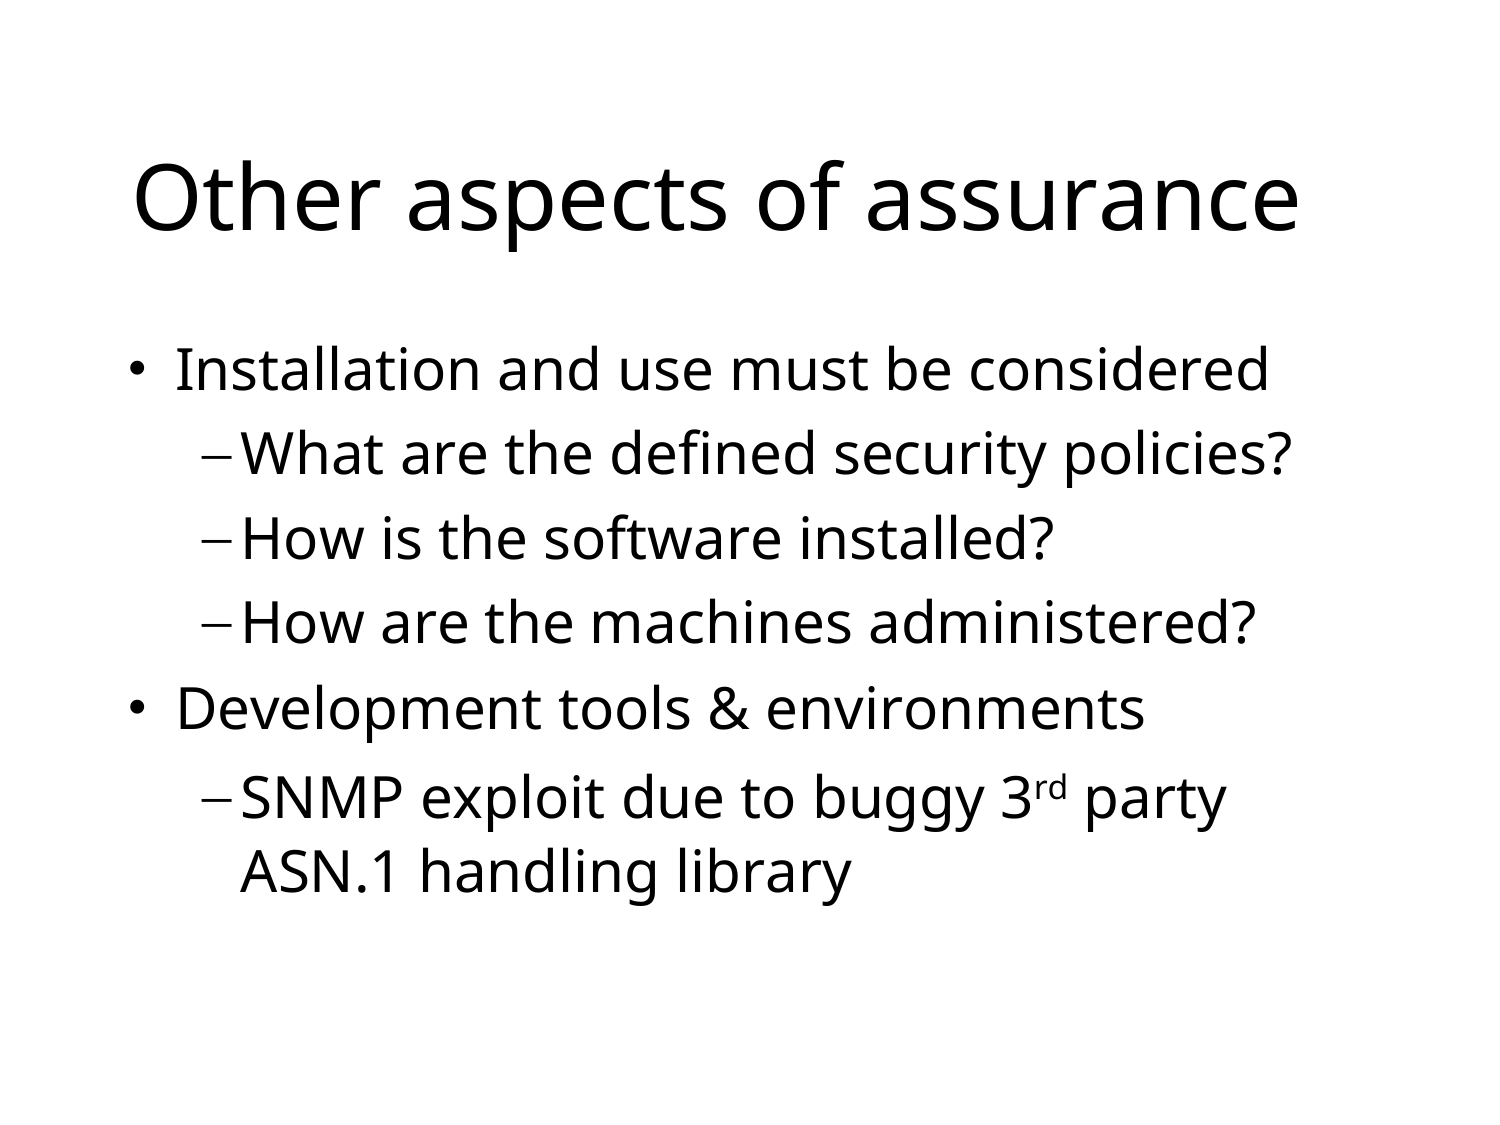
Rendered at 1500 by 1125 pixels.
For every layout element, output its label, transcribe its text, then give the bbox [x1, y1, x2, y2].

list Installation and use must be considered What are the defined security policies? How is the software installed? How are the machines administered? Development tools & environments SNMP exploit due to buggy 3rd party ASN.1 handling library [112, 324, 1388, 1112]
title Other aspects of assurance [47, 76, 1388, 312]
